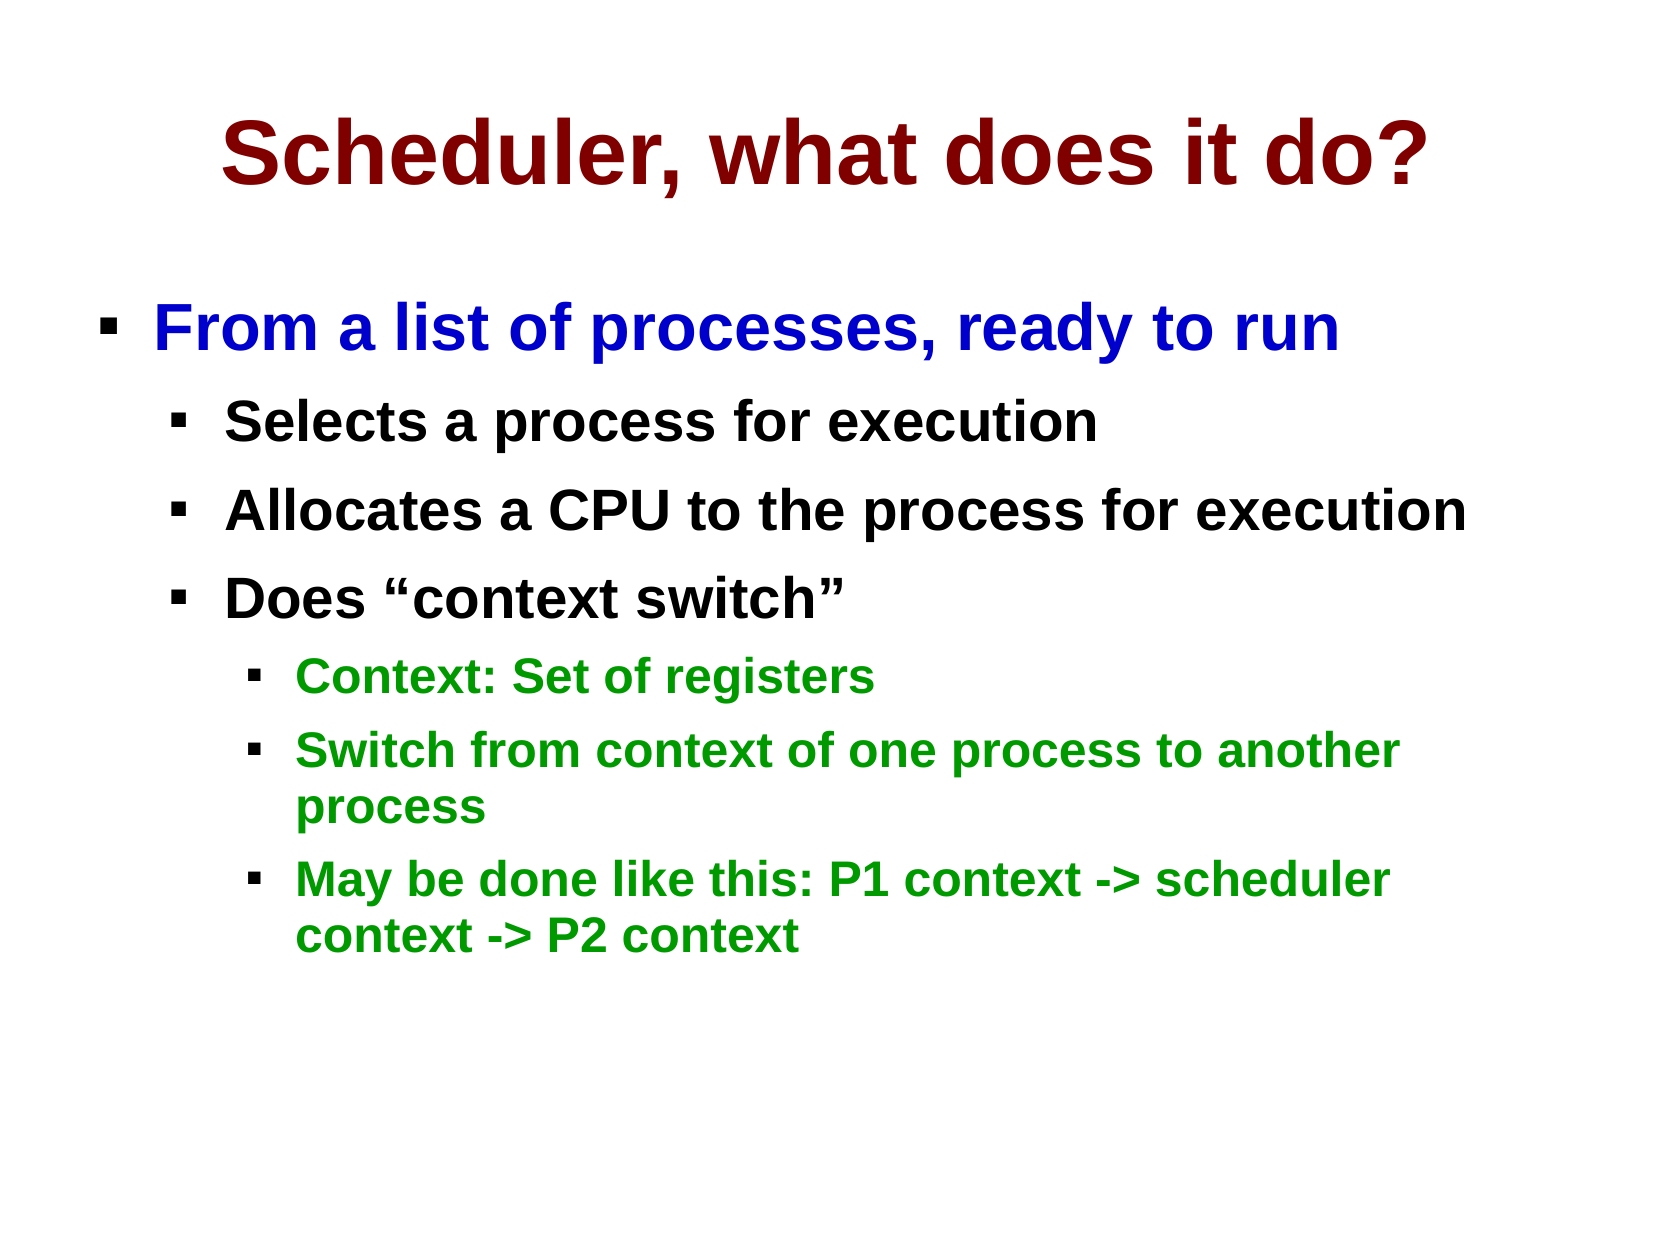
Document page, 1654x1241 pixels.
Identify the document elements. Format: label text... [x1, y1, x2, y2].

title Scheduler, what does it do? [82, 49, 1571, 257]
list From a list of processes, ready to run Selects a process for execution Allocates a CPU to the process for execution Does “context switch” Context: Set of registers Switch from context of one process to another process May be done like this: P1 context -> scheduler context -> P2 context [82, 290, 1571, 1010]
